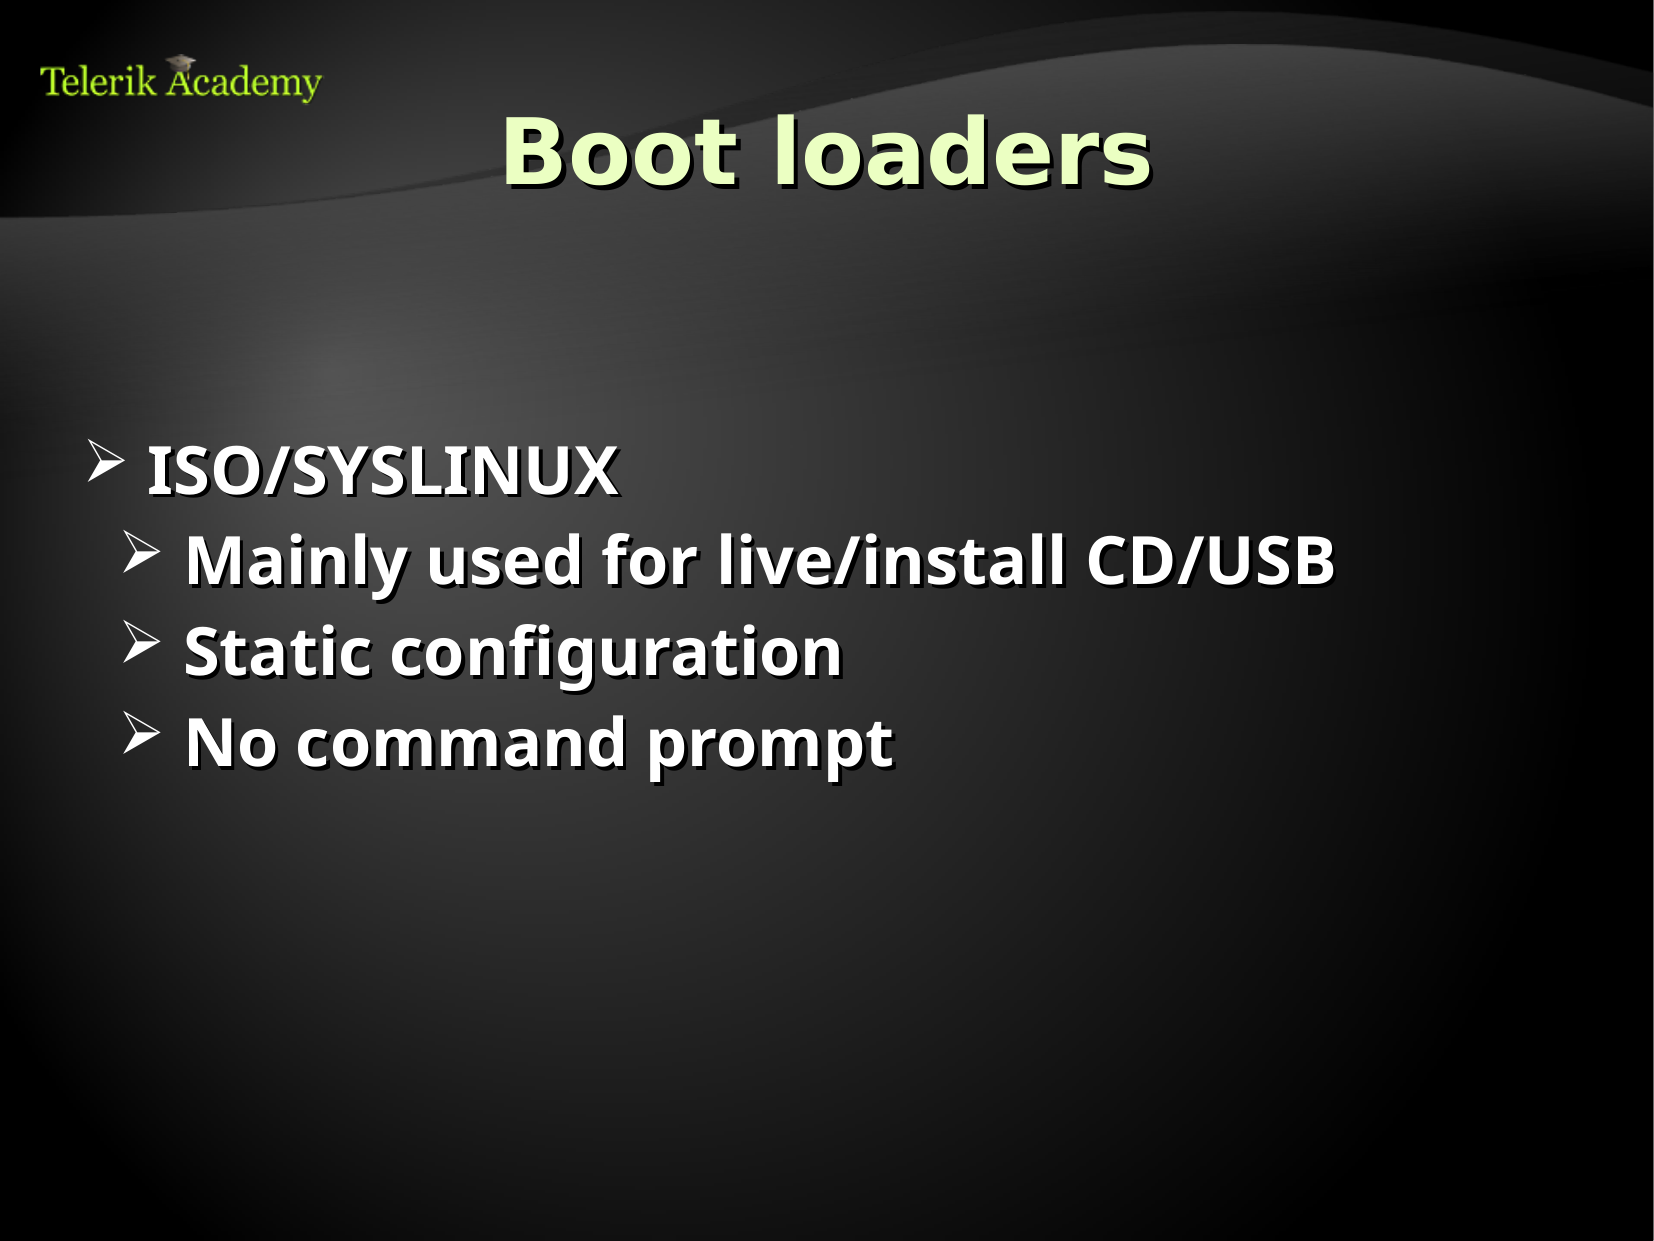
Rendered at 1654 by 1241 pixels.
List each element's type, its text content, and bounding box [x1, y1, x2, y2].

picture [0, 0, 1654, 1241]
subtitle ISO/SYSLINUX Mainly used for live/install CD/USB Static configuration No command prompt [82, 290, 1538, 1010]
title Boot loaders [82, 49, 1571, 257]
